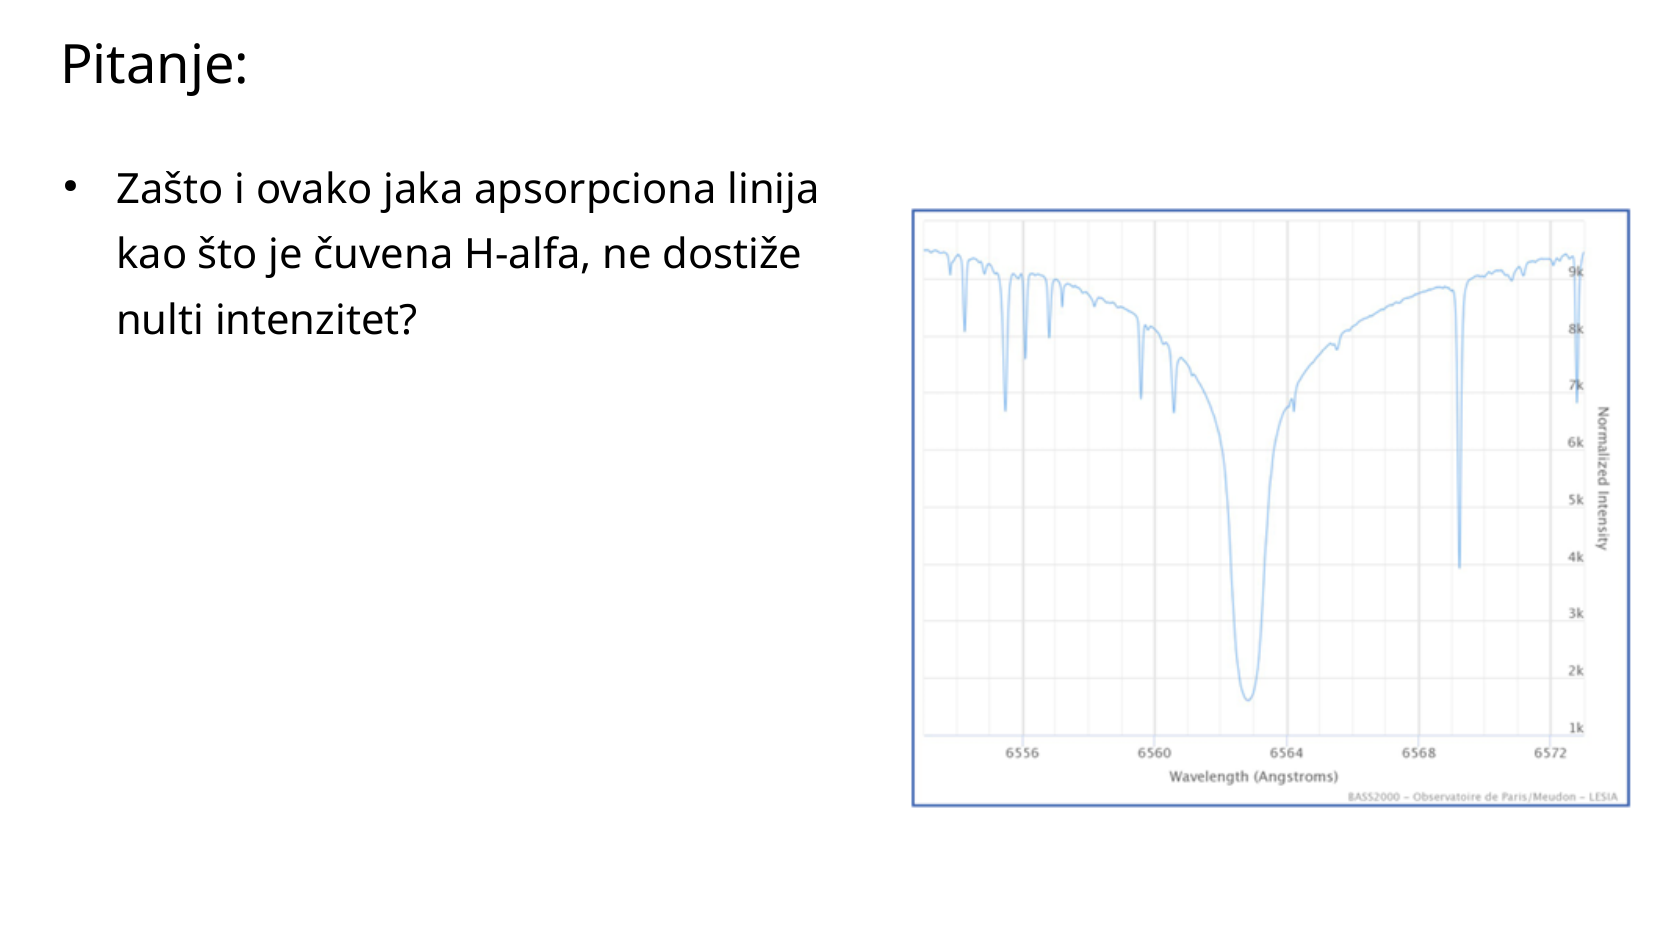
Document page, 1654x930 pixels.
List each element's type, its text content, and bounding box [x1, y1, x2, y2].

picture [893, 193, 1653, 826]
title Pitanje: [59, 13, 1648, 113]
list Zašto i ovako jaka apsorpciona linija kao što je čuvena H-alfa, ne dostiže nulti intenzitet? [45, 149, 901, 880]
